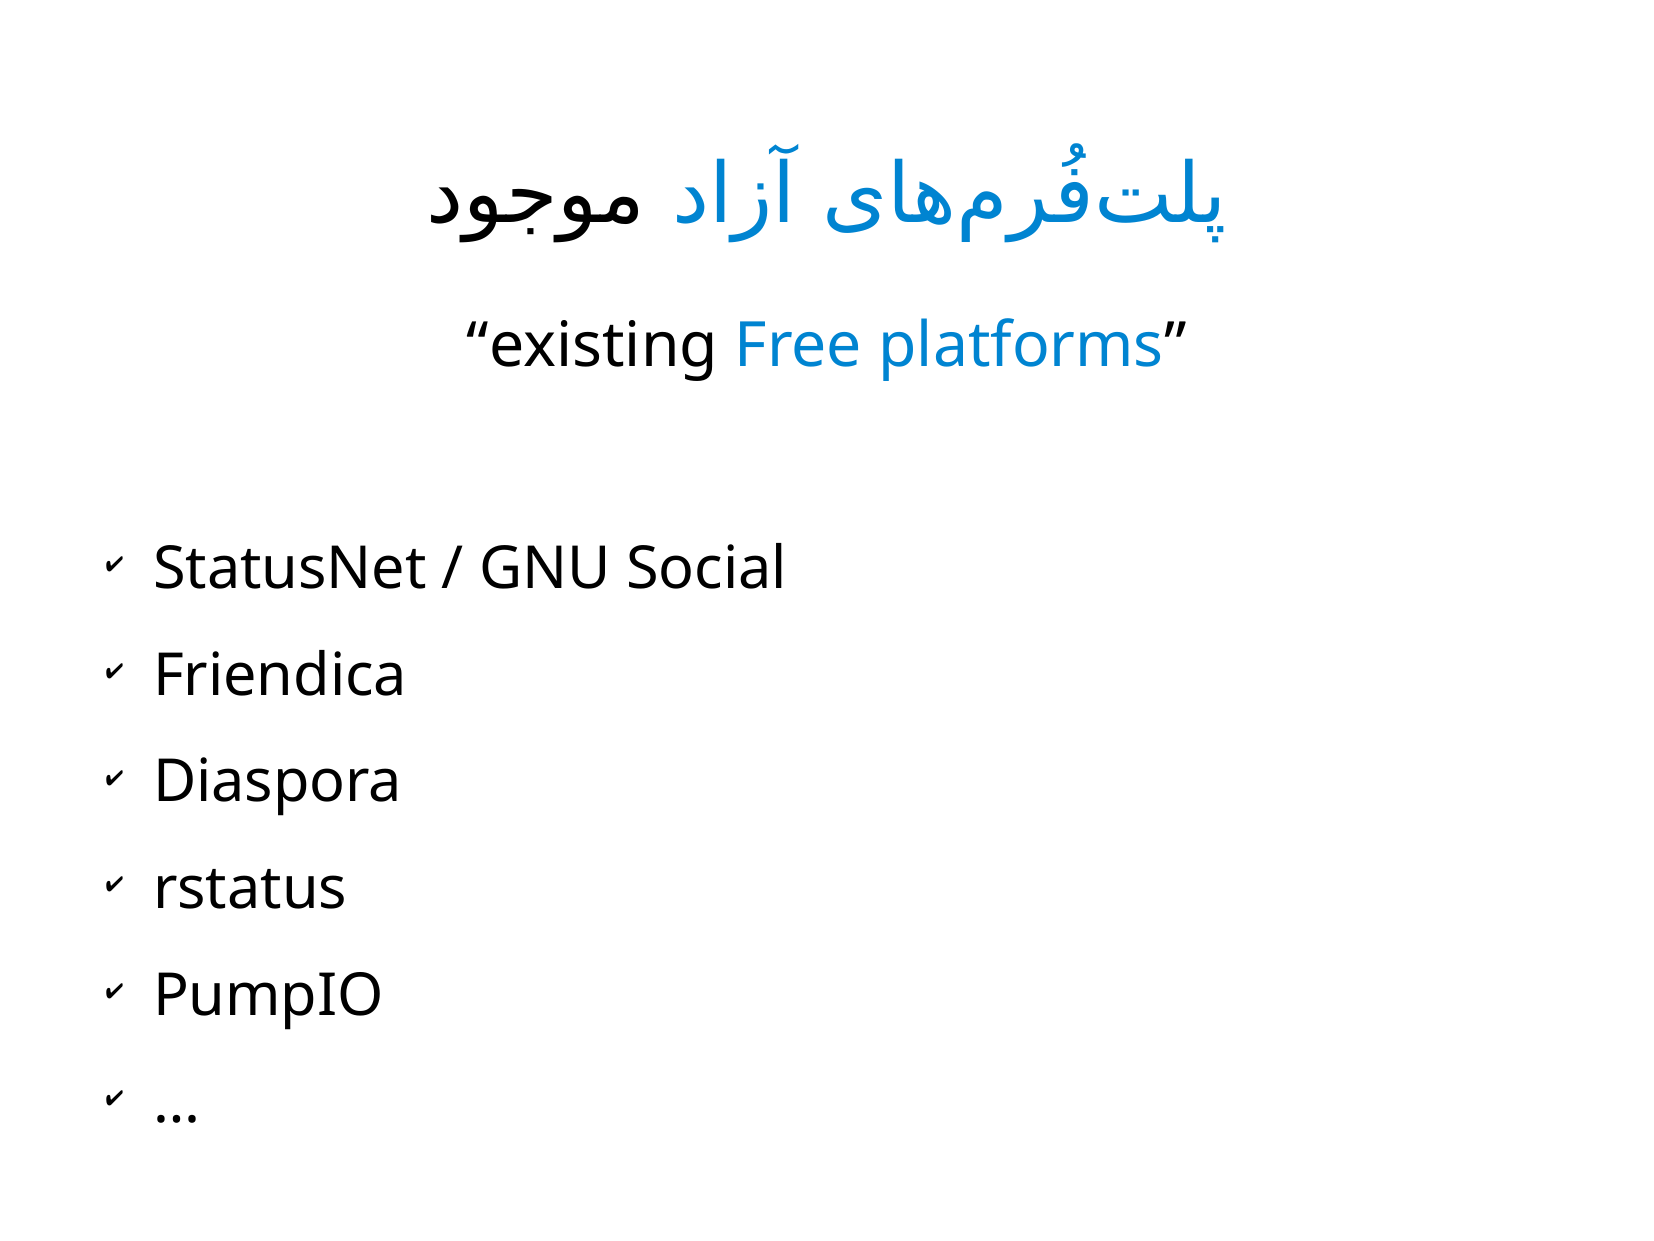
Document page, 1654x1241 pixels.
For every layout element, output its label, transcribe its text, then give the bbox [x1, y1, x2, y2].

subtitle پلت‌فُرم‌های آزاد موجود “existing Free platforms” [82, 49, 1571, 481]
list StatusNet / GNU Social Friendica Diaspora rstatus PumpIO … [90, 525, 1546, 1140]
